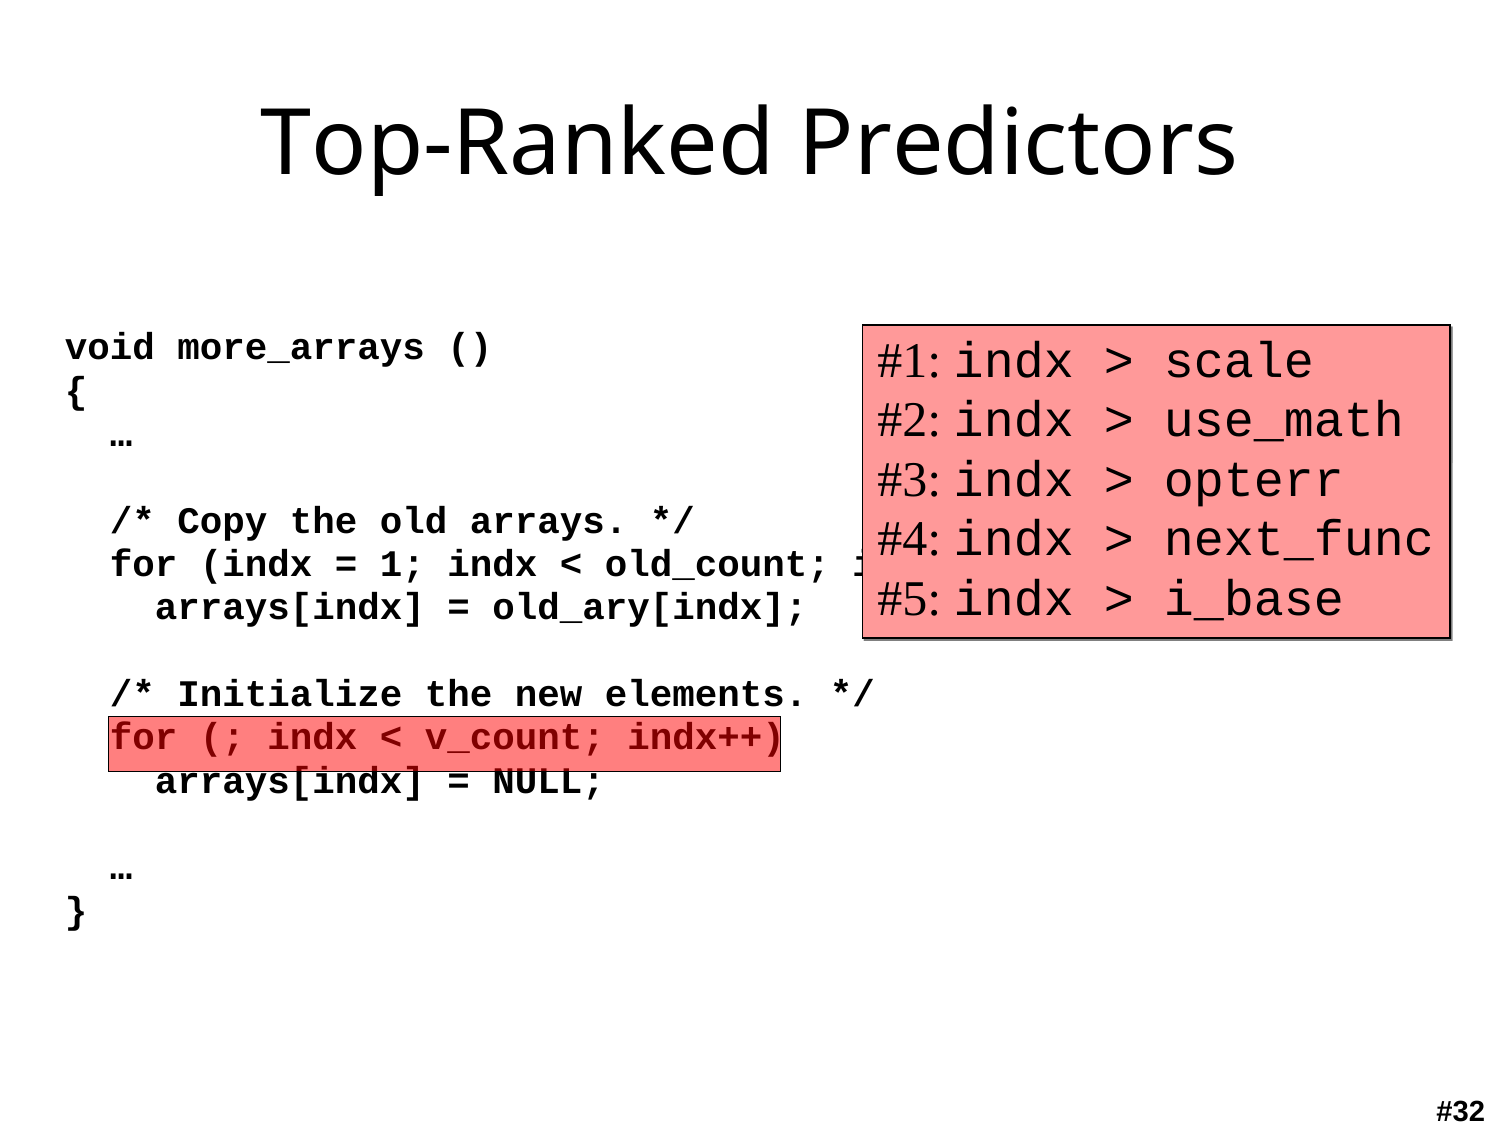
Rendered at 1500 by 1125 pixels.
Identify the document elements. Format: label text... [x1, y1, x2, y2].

text_box [108, 716, 781, 772]
title Top-Ranked Predictors [24, 45, 1476, 233]
text_box #1: indx > scale #2: indx > use_math #3: indx > opterr #4: indx > next_func #5: indx > i_base [862, 324, 1451, 639]
list void more_arrays () { … /* Copy the old arrays. */ for (indx = 1; indx < old_count; indx++) arrays[indx] = old_ary[indx]; /* Initialize the new elements. */ for (; indx < v_count; indx++) arrays[indx] = NULL; … } [49, 324, 1500, 963]
